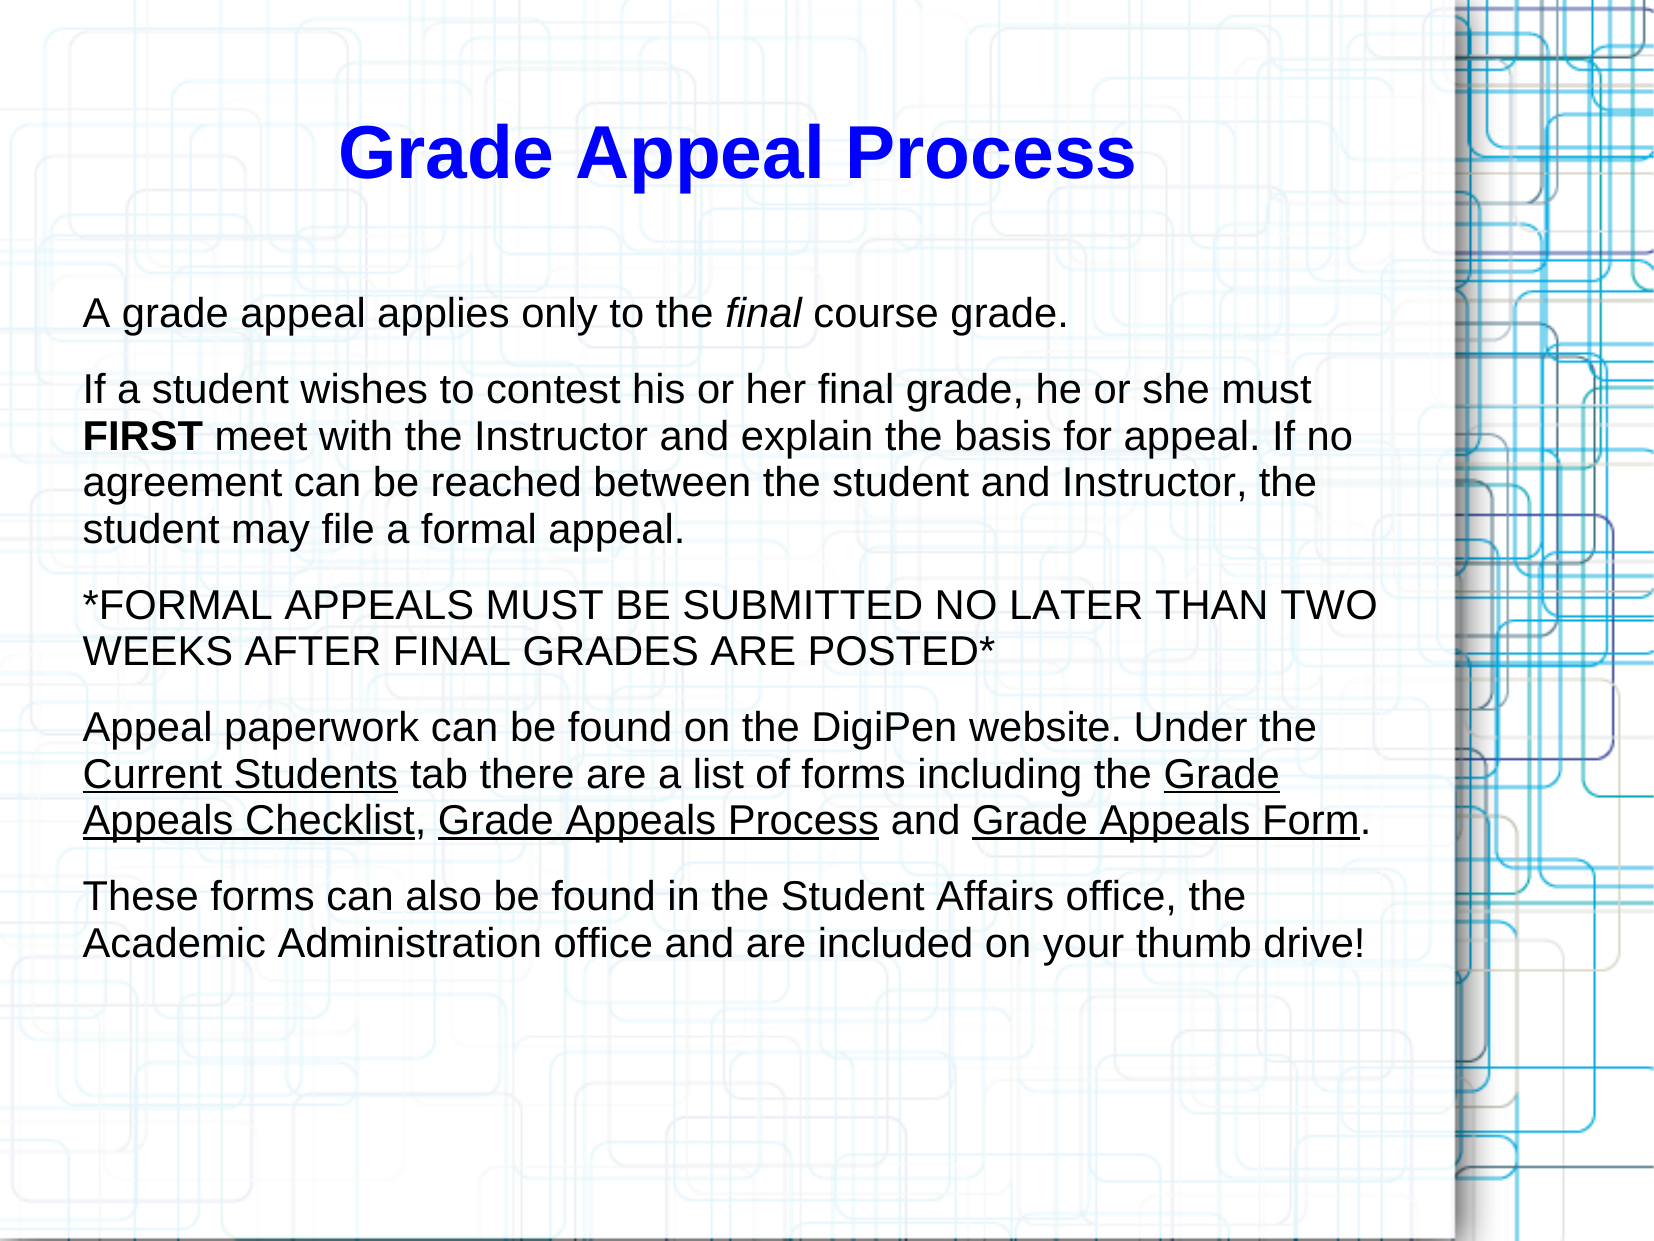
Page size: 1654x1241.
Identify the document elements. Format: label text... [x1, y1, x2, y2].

list A grade appeal applies only to the final course grade. If a student wishes to contest his or her final grade, he or she must FIRST meet with the Instructor and explain the basis for appeal. If no agreement can be reached between the student and Instructor, the student may file a formal appeal. *FORMAL APPEALS MUST BE SUBMITTED NO LATER THAN TWO WEEKS AFTER FINAL GRADES ARE POSTED* Appeal paperwork can be found on the DigiPen website. Under the Current Students tab there are a list of forms including the Grade Appeals Checklist, Grade Appeals Process and Grade Appeals Form. These forms can also be found in the Student Affairs office, the Academic Administration office and are included on your thumb drive! [82, 290, 1418, 1094]
picture [0, 0, 1654, 1241]
title Grade Appeal Process [59, 56, 1418, 250]
